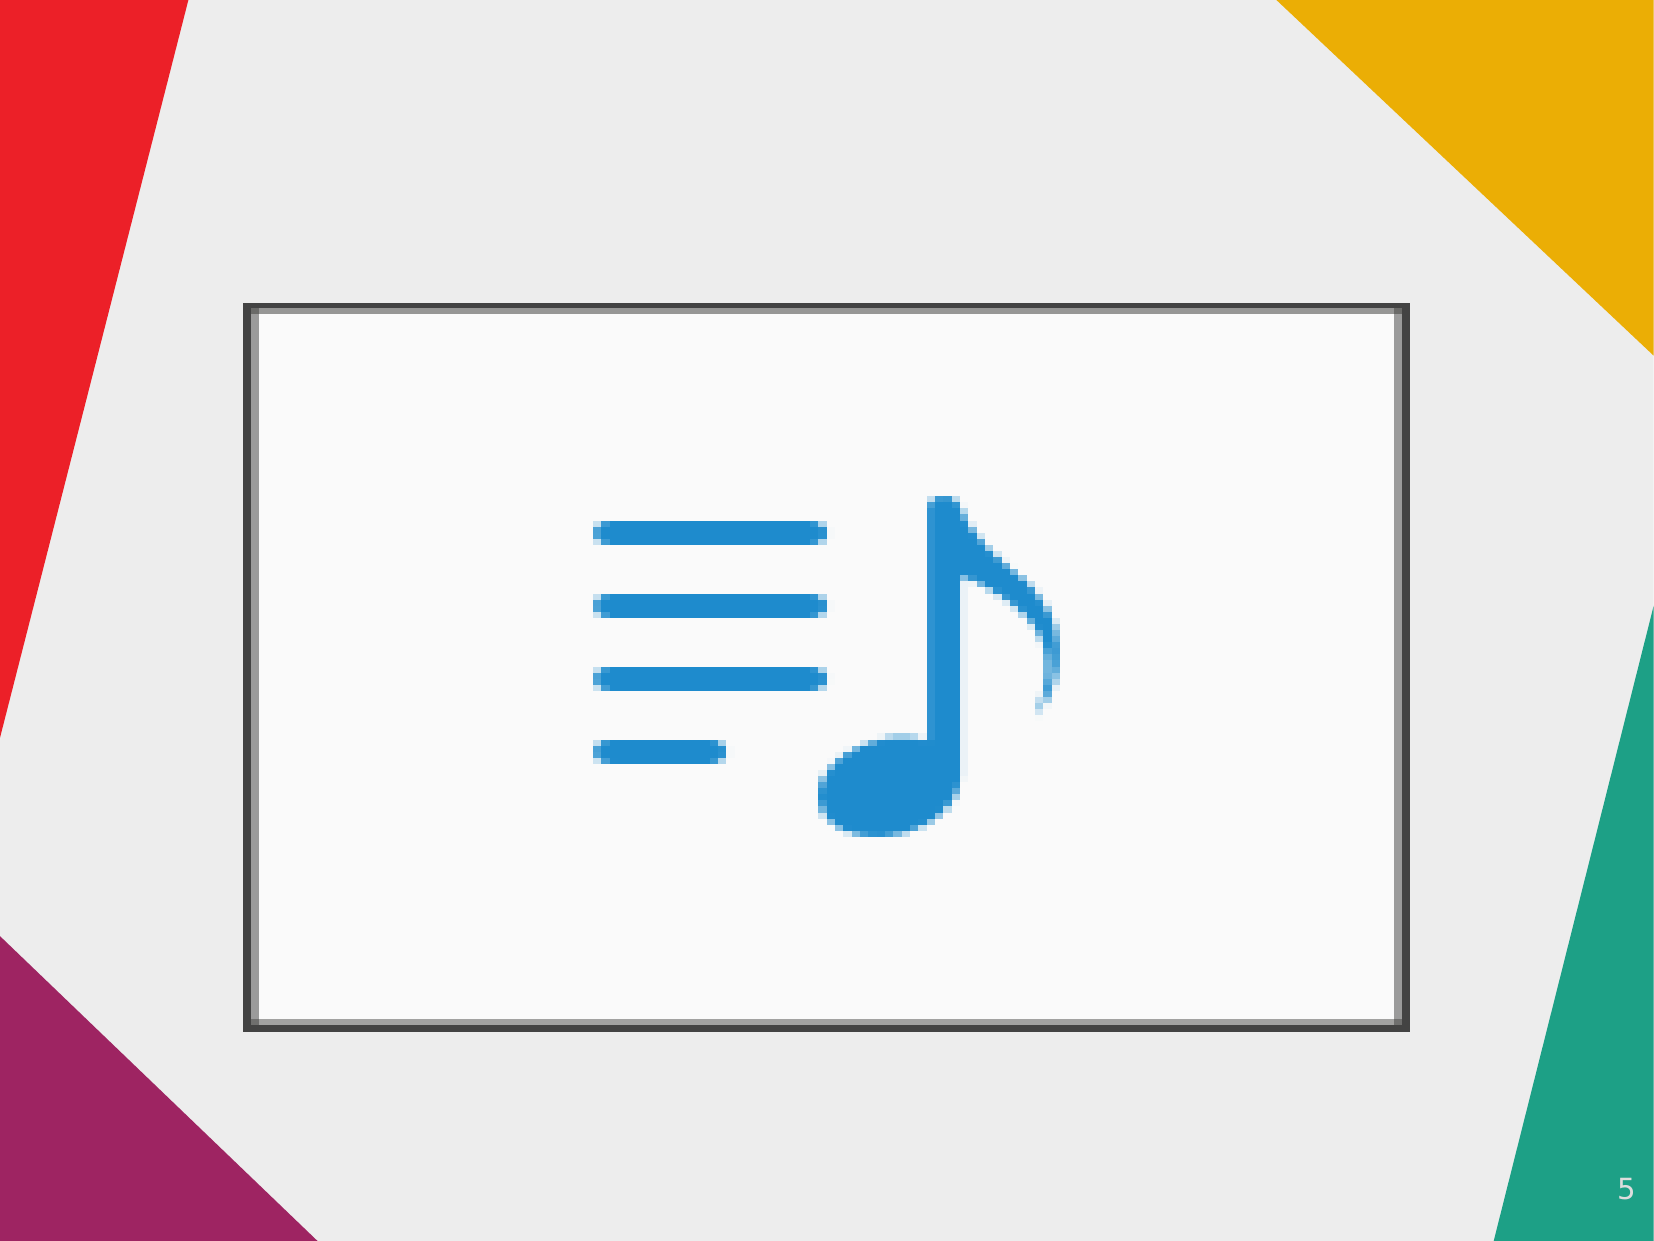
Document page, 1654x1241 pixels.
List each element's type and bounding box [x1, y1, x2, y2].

text_box [242, 302, 1412, 1033]
